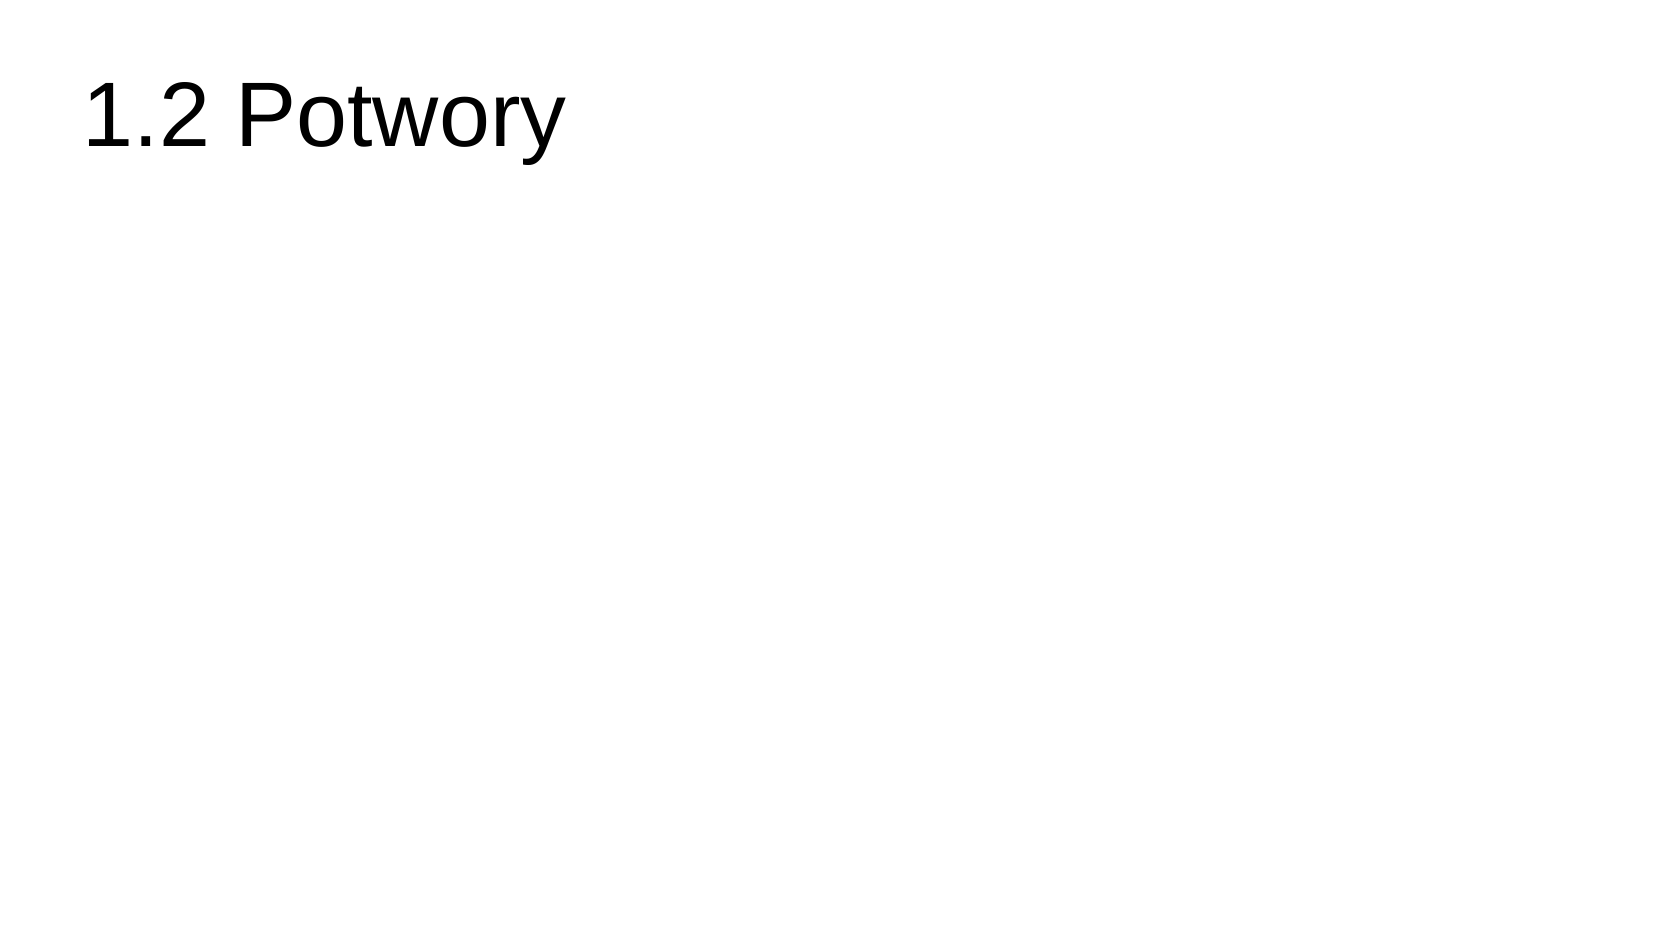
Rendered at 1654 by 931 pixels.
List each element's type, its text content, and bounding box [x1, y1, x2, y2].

title 1.2 Potwory [82, 37, 1571, 193]
